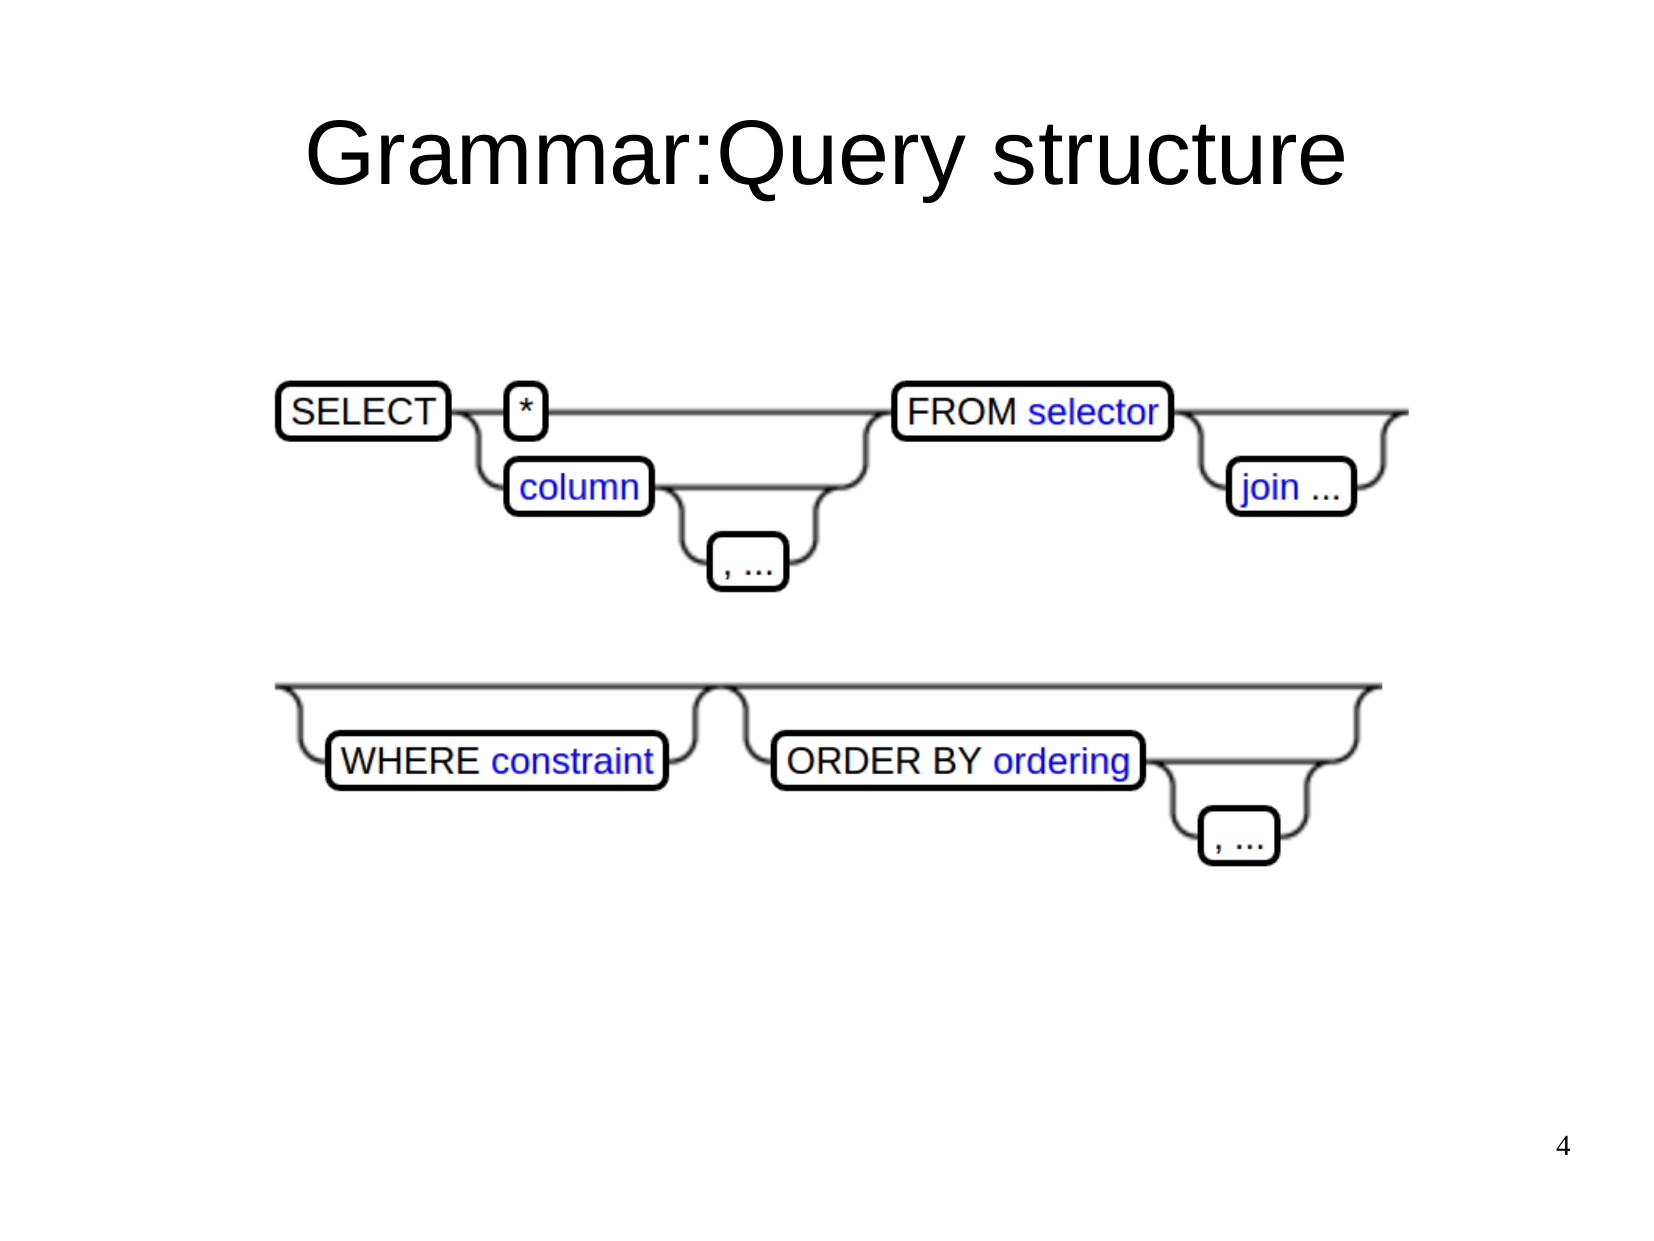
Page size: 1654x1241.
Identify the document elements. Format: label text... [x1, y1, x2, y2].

picture [244, 359, 1456, 937]
title Grammar:Query structure [82, 49, 1571, 257]
